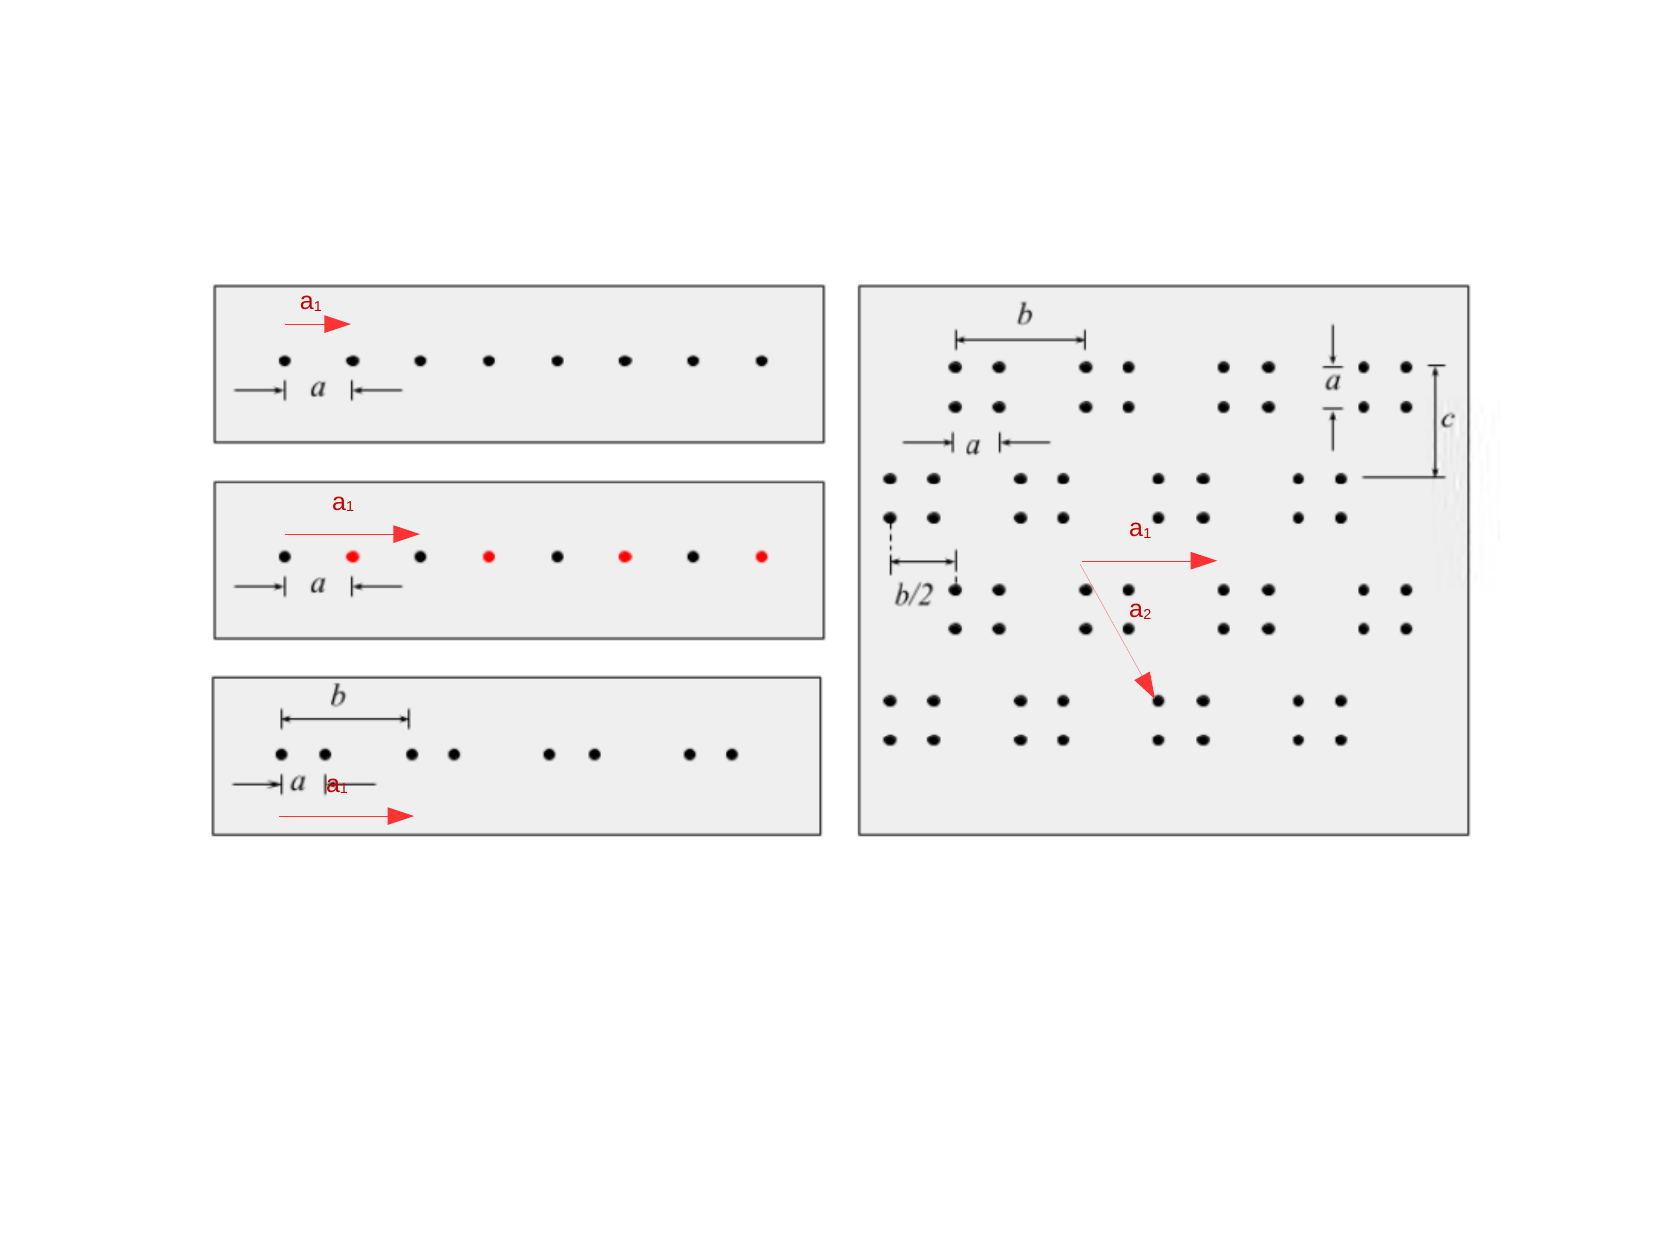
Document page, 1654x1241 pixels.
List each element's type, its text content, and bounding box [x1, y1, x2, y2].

picture [180, 264, 1501, 865]
text_box a1 [285, 279, 337, 331]
text_box a1 [311, 761, 363, 814]
text_box a1 [317, 480, 369, 532]
text_box a1 [1114, 506, 1167, 558]
text_box a2 [1114, 587, 1167, 639]
